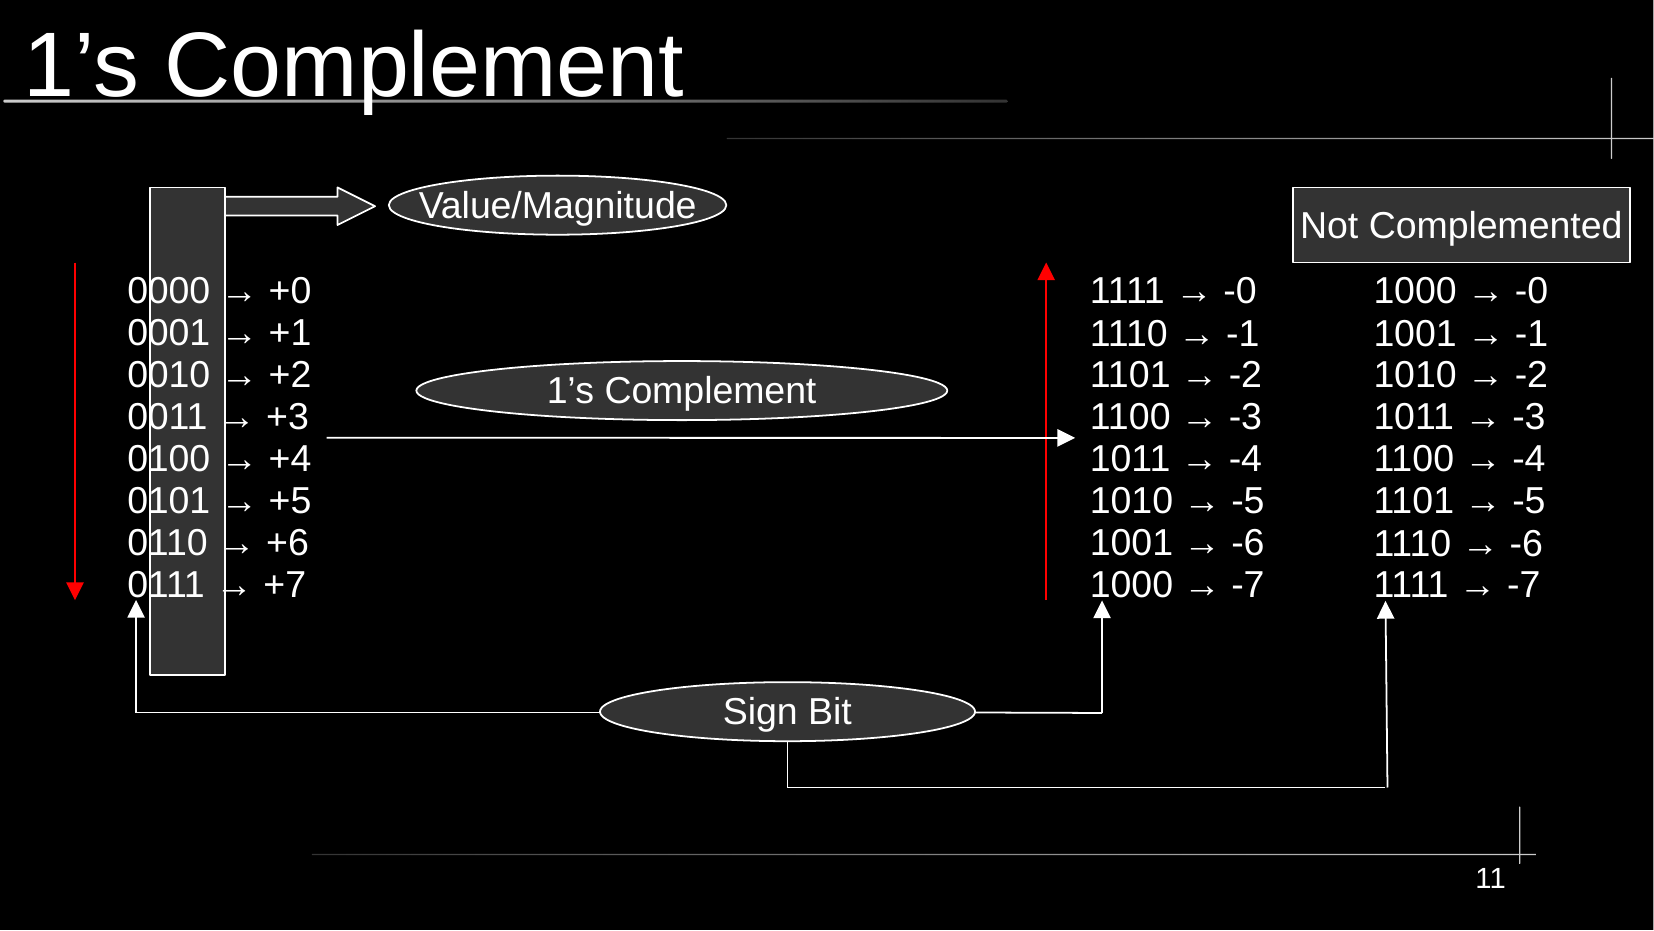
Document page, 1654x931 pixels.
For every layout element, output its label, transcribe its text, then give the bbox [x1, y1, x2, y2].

text_box Not Complemented [1292, 187, 1631, 263]
text_box [150, 187, 376, 262]
text_box 0000 → +0 0001 → +1 0010 → +2 0011 → +3 0100 → +4 0101 → +5 0110 → +6 0111 → +7 [112, 262, 327, 614]
text_box Value/Magnitude [388, 175, 727, 235]
text_box Sign Bit [600, 682, 975, 742]
text_box 1’s Complement [416, 361, 948, 421]
text_box [150, 614, 226, 675]
text_box 1000 → -0 1001 → -1 1010 → -2 1011 → -3 1100 → -4 1101 → -5 1110 → -6 1111 → -7 [1358, 263, 1564, 614]
text_box 1111 → -0 1110 → -1 1101 → -2 1100 → -3 1011 → -4 1010 → -5 1001 → -6 1000 → -7 [1075, 262, 1280, 614]
title 1’s Complement [23, 11, 1589, 119]
